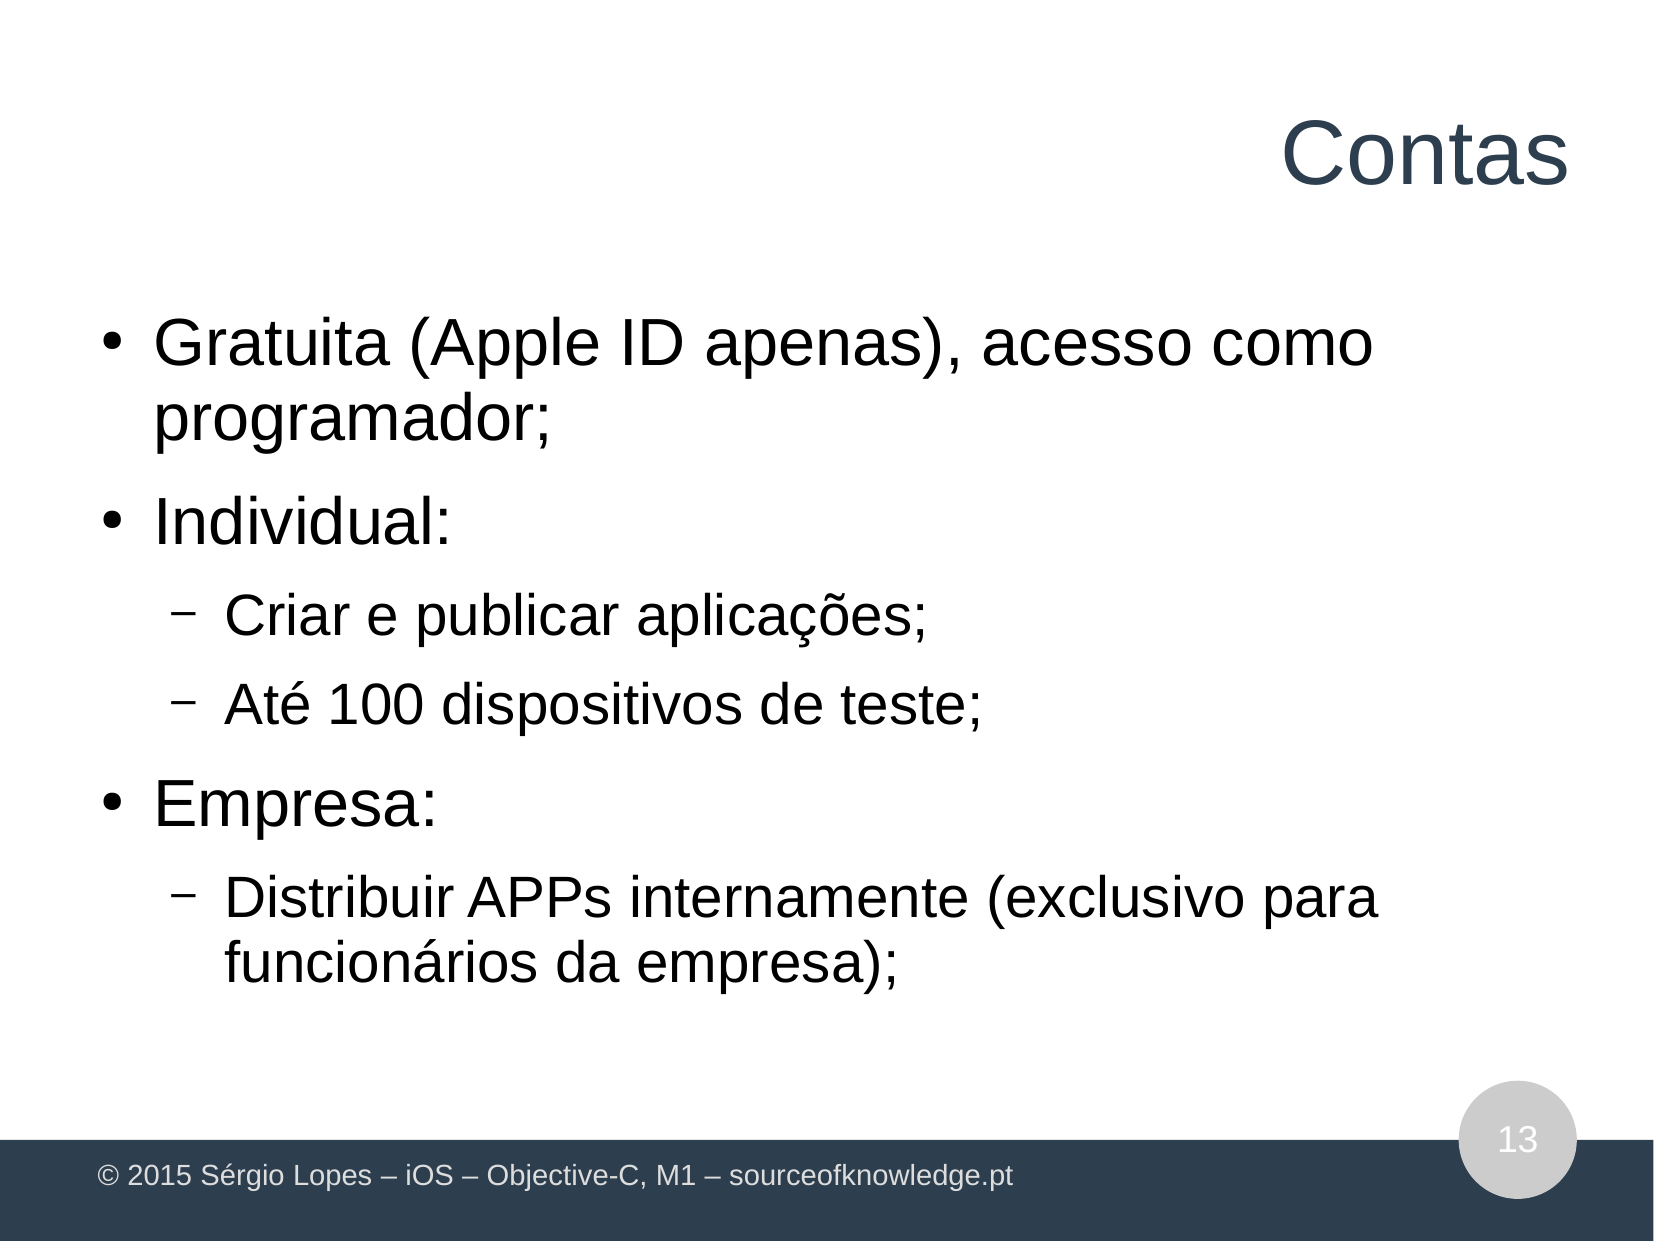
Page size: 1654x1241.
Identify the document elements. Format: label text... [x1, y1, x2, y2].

list Gratuita (Apple ID apenas), acesso como programador; Individual: Criar e publicar aplicações; Até 100 dispositivos de teste; Empresa: Distribuir APPs internamente (exclusivo para funcionários da empresa); [82, 290, 1571, 1010]
text_box © 2015 Sérgio Lopes – iOS – Objective-C, M1 – sourceofknowledge.pt [82, 1151, 1026, 1199]
title Contas [82, 49, 1571, 257]
text_box [0, 1139, 1654, 1241]
text_box 13 [1458, 1080, 1577, 1199]
